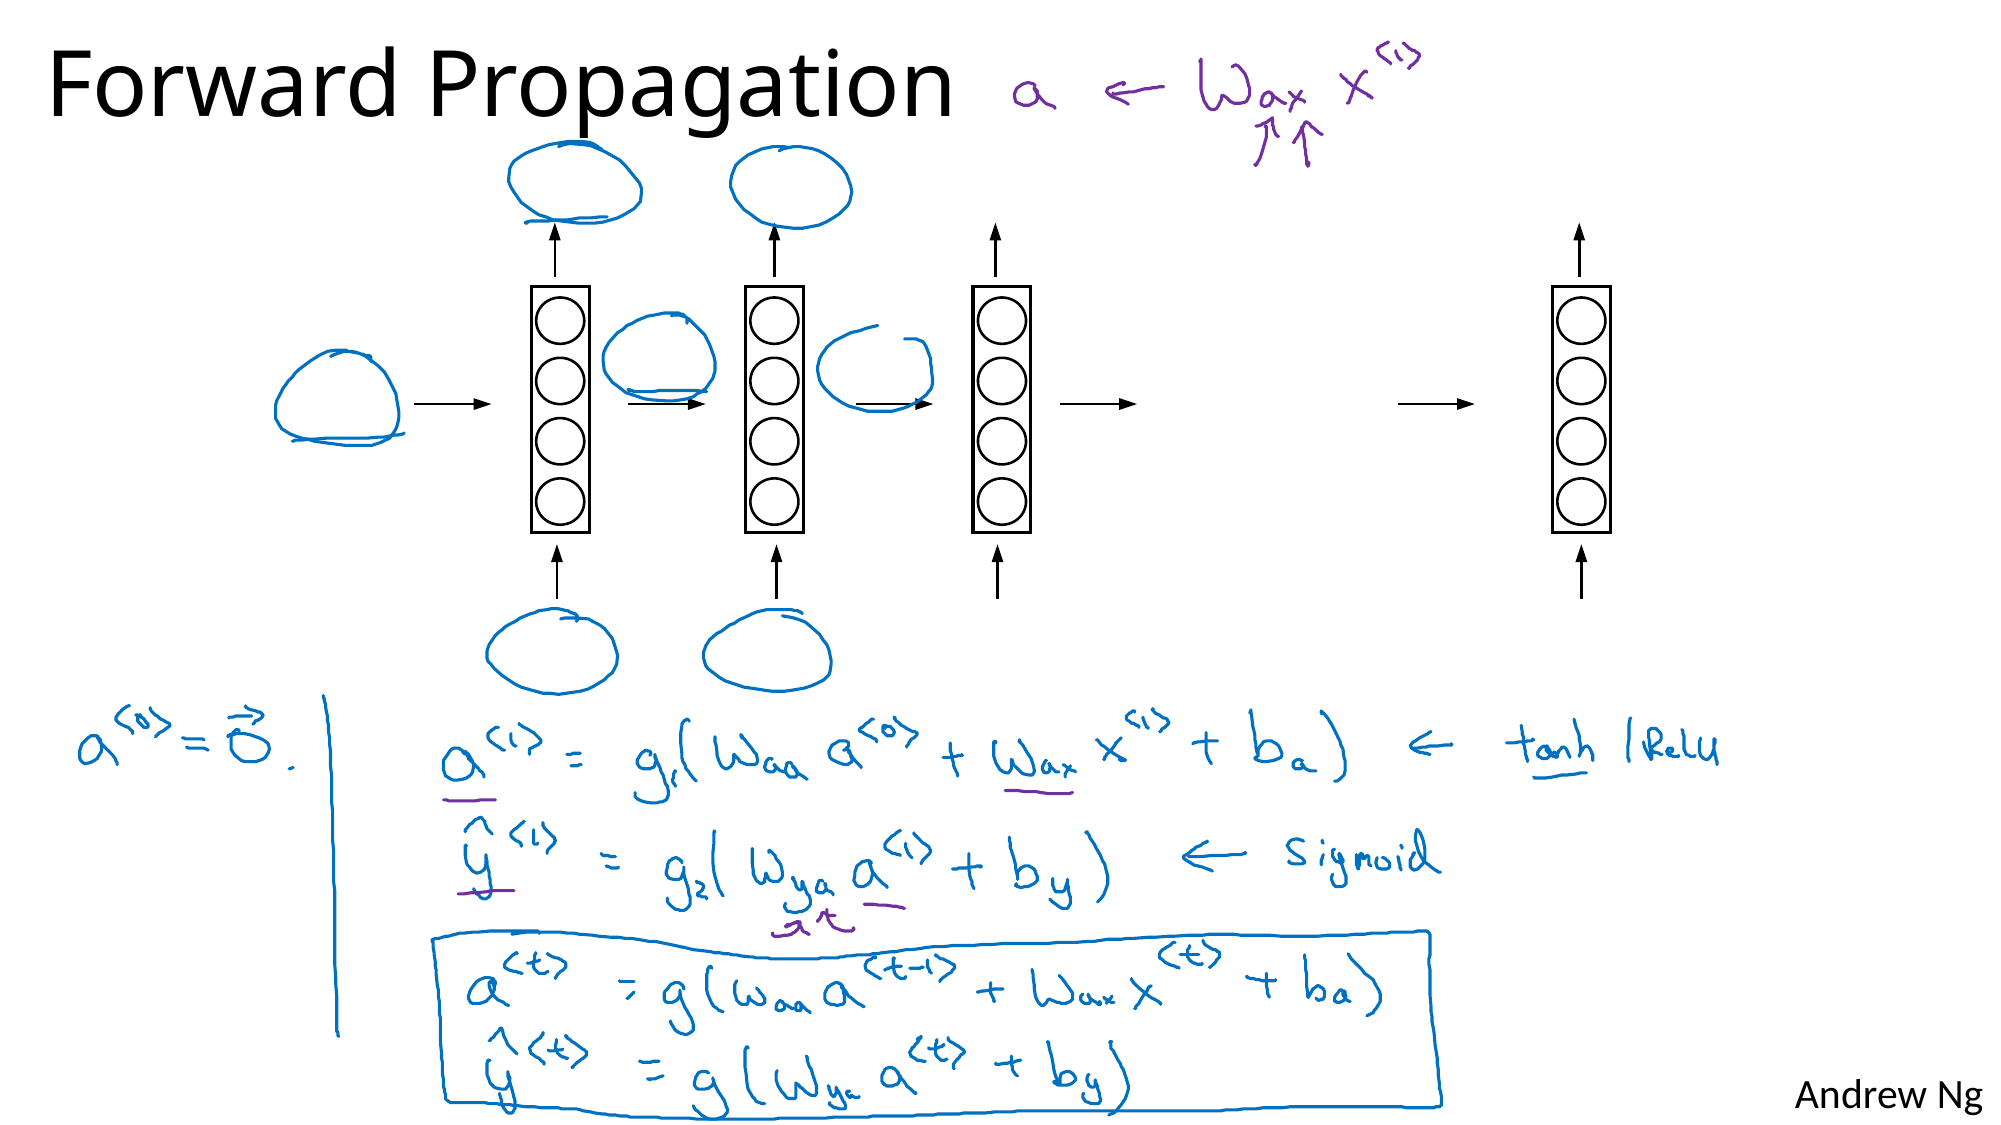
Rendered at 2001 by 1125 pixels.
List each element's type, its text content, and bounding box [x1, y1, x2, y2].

title Forward Propagation [30, 29, 2000, 248]
picture [76, 38, 1722, 1124]
